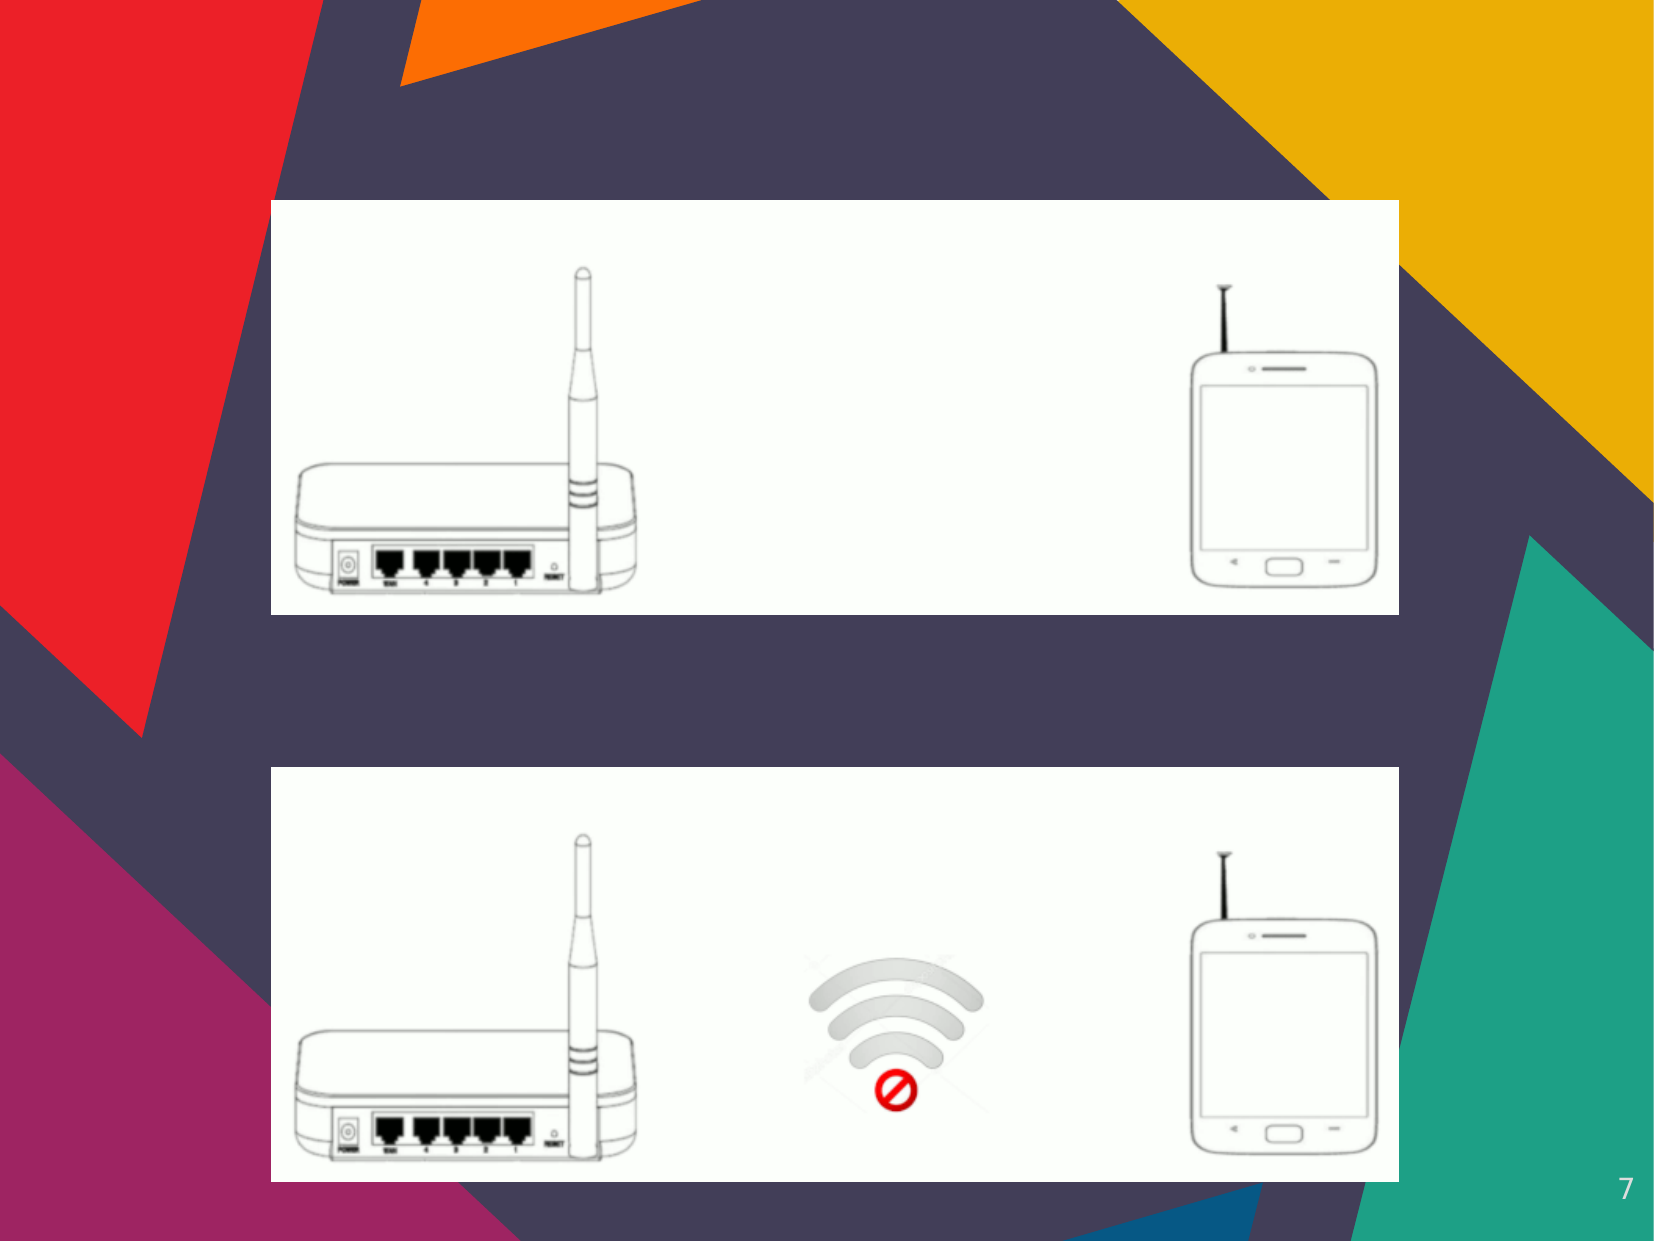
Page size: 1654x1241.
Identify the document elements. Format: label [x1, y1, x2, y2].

picture [271, 200, 1399, 615]
picture [271, 767, 1399, 1182]
